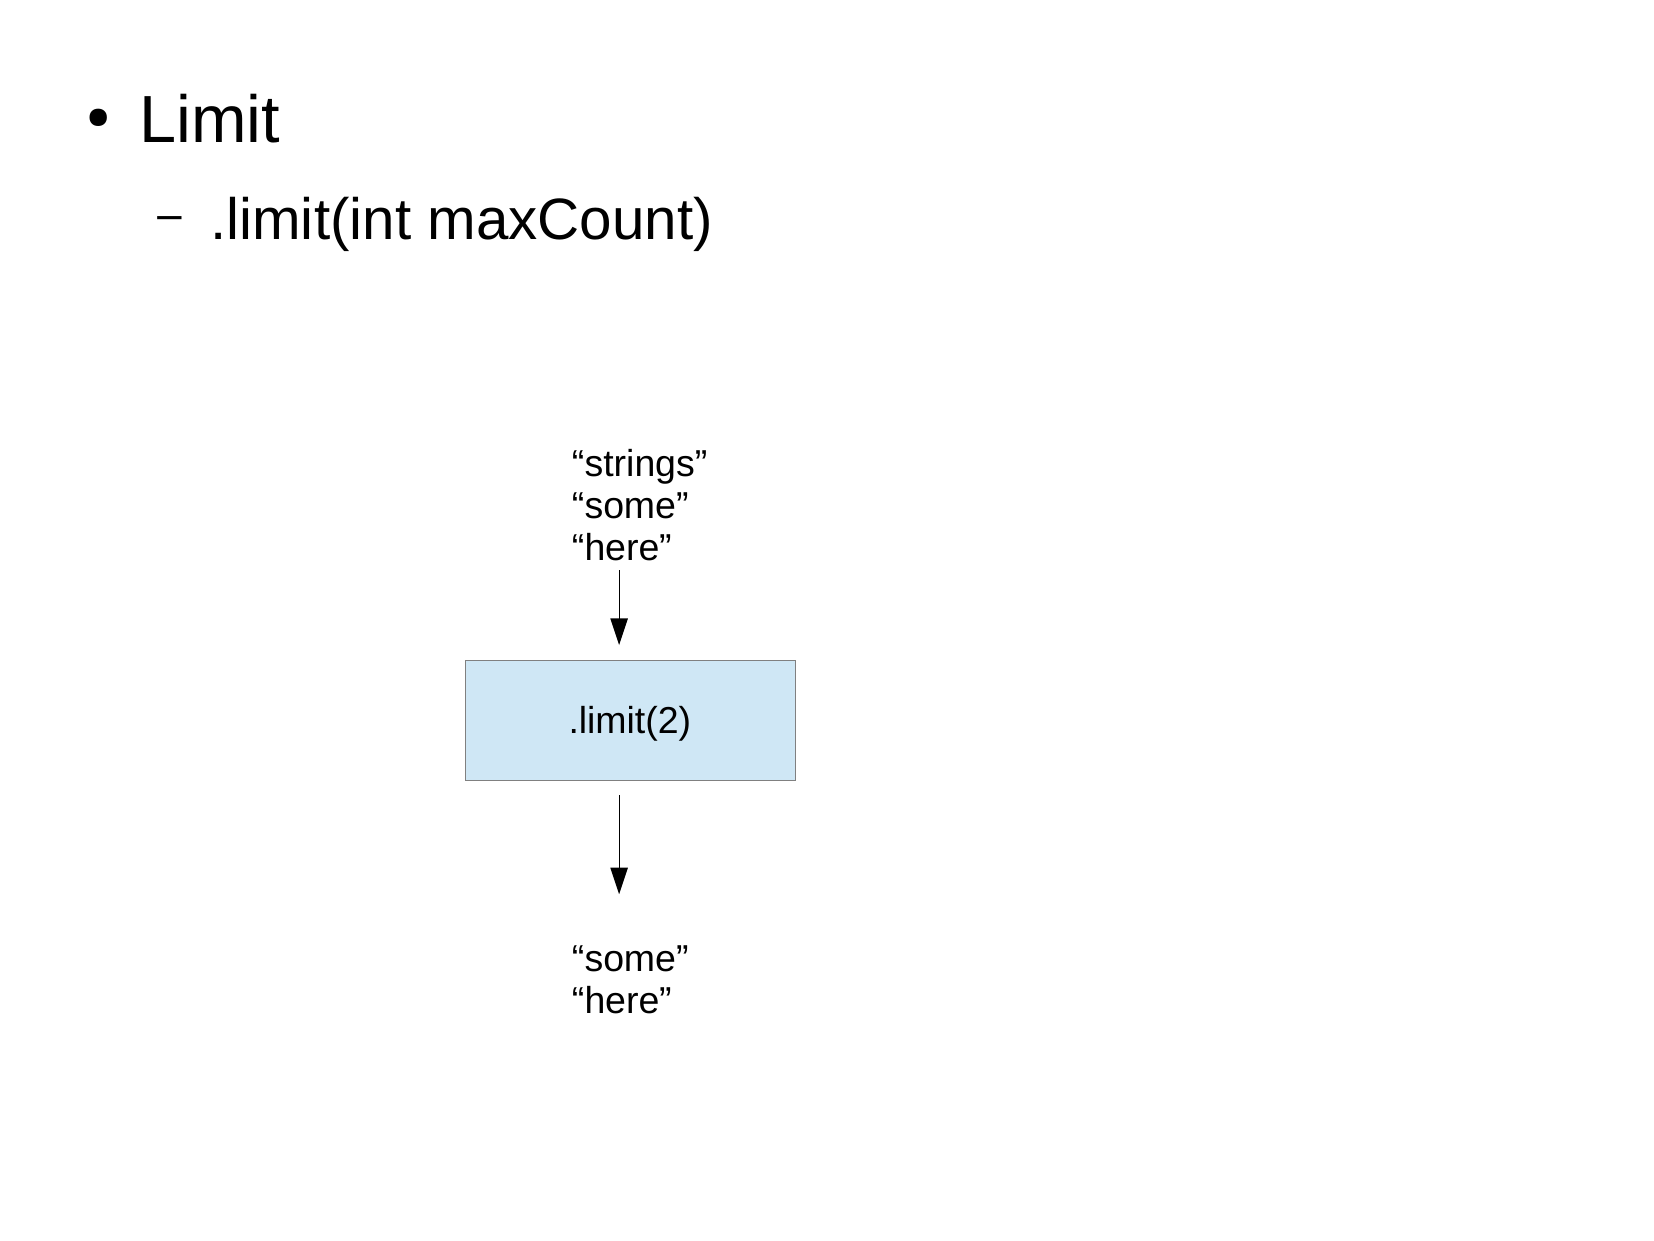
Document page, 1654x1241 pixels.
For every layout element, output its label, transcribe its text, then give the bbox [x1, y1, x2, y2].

text_box “some” “here” [525, 930, 796, 1156]
list Limit .limit(int maxCount) [68, 82, 1336, 276]
text_box .limit(2) [465, 660, 796, 781]
text_box “strings” “some” “here” [525, 435, 796, 660]
